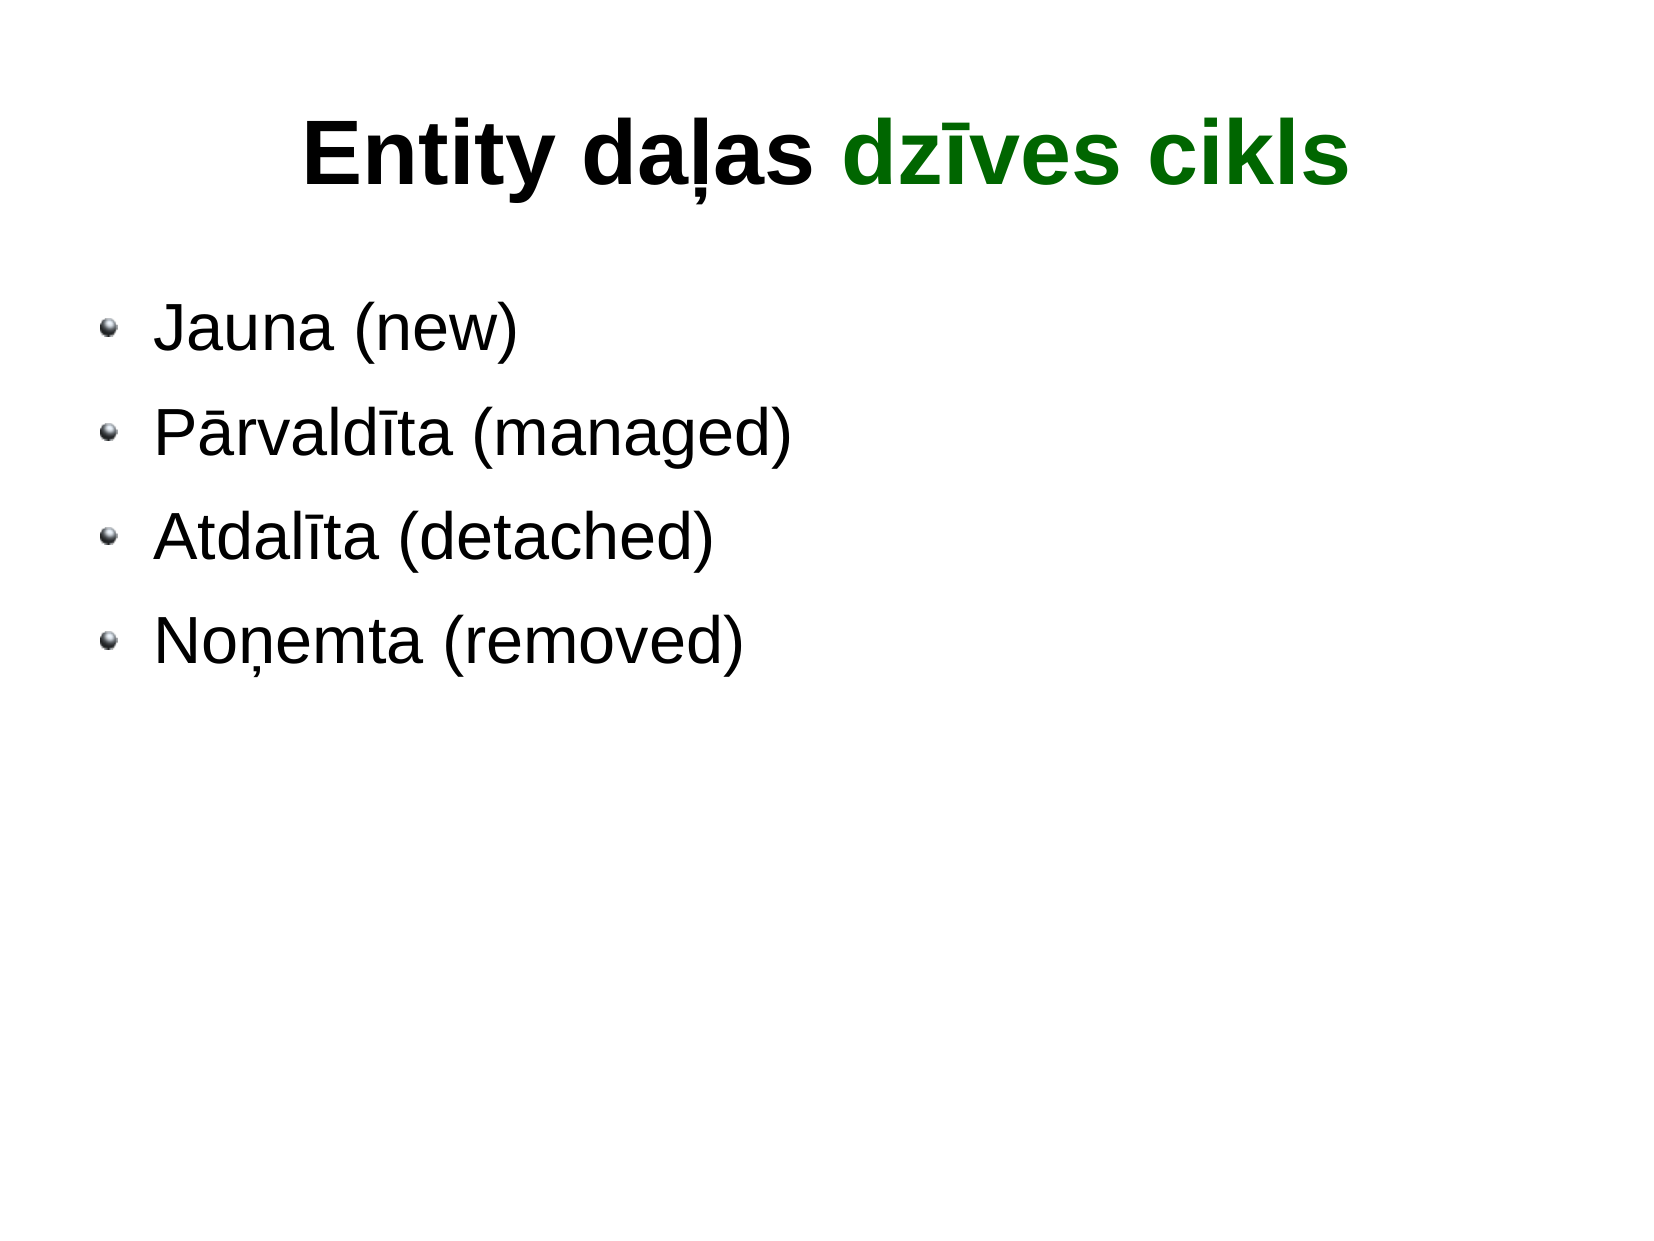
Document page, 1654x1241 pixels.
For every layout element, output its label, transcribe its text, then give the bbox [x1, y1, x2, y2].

list Jauna (new) Pārvaldīta (managed) Atdalīta (detached) Noņemta (removed) [82, 290, 1538, 1010]
title Entity daļas dzīves cikls [82, 49, 1571, 257]
